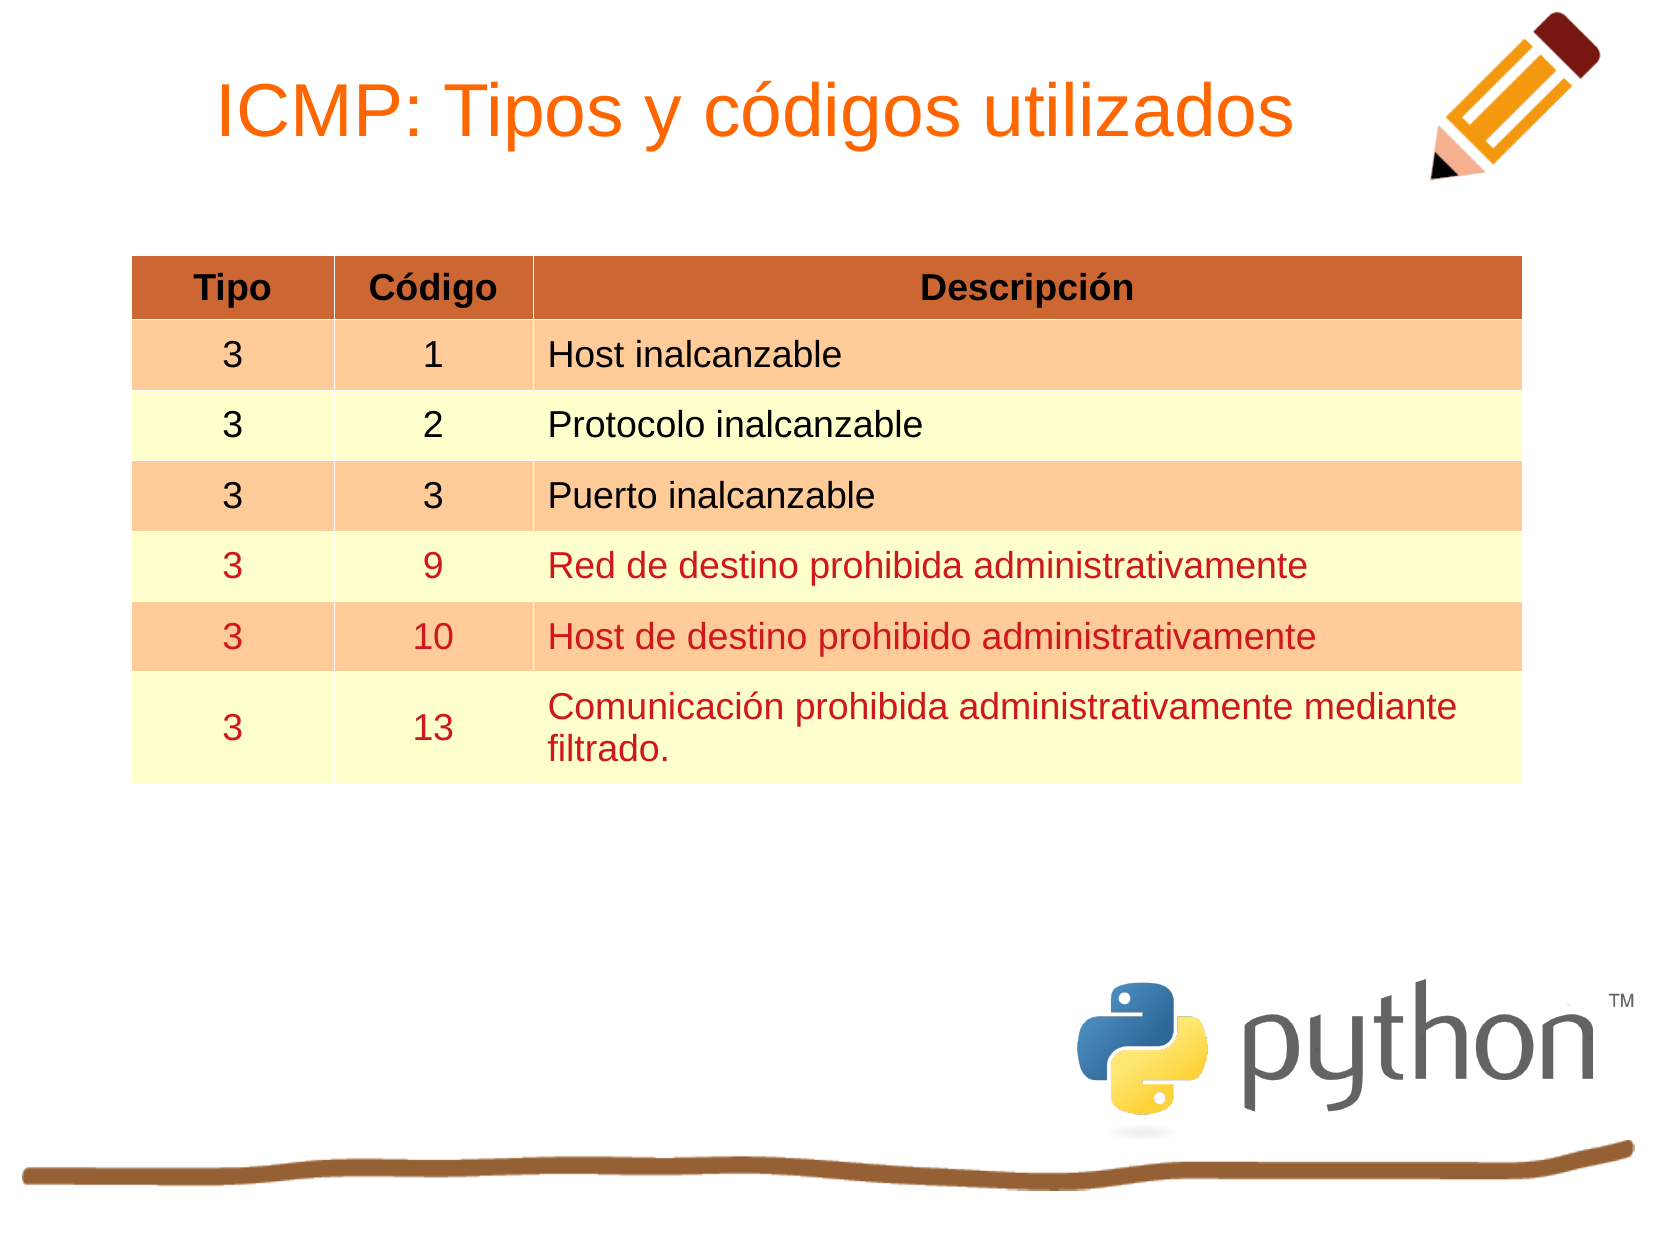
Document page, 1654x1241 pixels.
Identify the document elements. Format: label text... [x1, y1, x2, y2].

table_header Tipo [132, 256, 334, 319]
table_cell 1 [335, 320, 533, 390]
table_header Descripción [534, 256, 1522, 319]
table_cell 13 [335, 672, 533, 783]
picture [1430, 12, 1601, 181]
picture [22, 970, 1647, 1191]
table_cell 3 [132, 602, 334, 671]
table_cell 2 [335, 391, 533, 460]
table_cell Red de destino prohibida administrativamente [534, 532, 1522, 601]
table_cell 3 [132, 391, 334, 460]
table_cell Protocolo inalcanzable [534, 391, 1522, 460]
table_cell 10 [335, 602, 533, 671]
table_header Código [335, 256, 533, 319]
table_cell Comunicación prohibida administrativamente mediante filtrado. [534, 672, 1522, 783]
table_cell Host de destino prohibido administrativamente [534, 602, 1522, 671]
table_cell 9 [335, 532, 533, 601]
table_cell 3 [132, 461, 334, 531]
table_cell 3 [132, 532, 334, 601]
table_cell Puerto inalcanzable [534, 461, 1522, 531]
table_cell 3 [132, 672, 334, 783]
table_cell 3 [132, 320, 334, 390]
table_cell Host inalcanzable [534, 320, 1522, 390]
title ICMP: Tipos y códigos utilizados [82, 49, 1430, 172]
table_cell 3 [335, 461, 533, 531]
